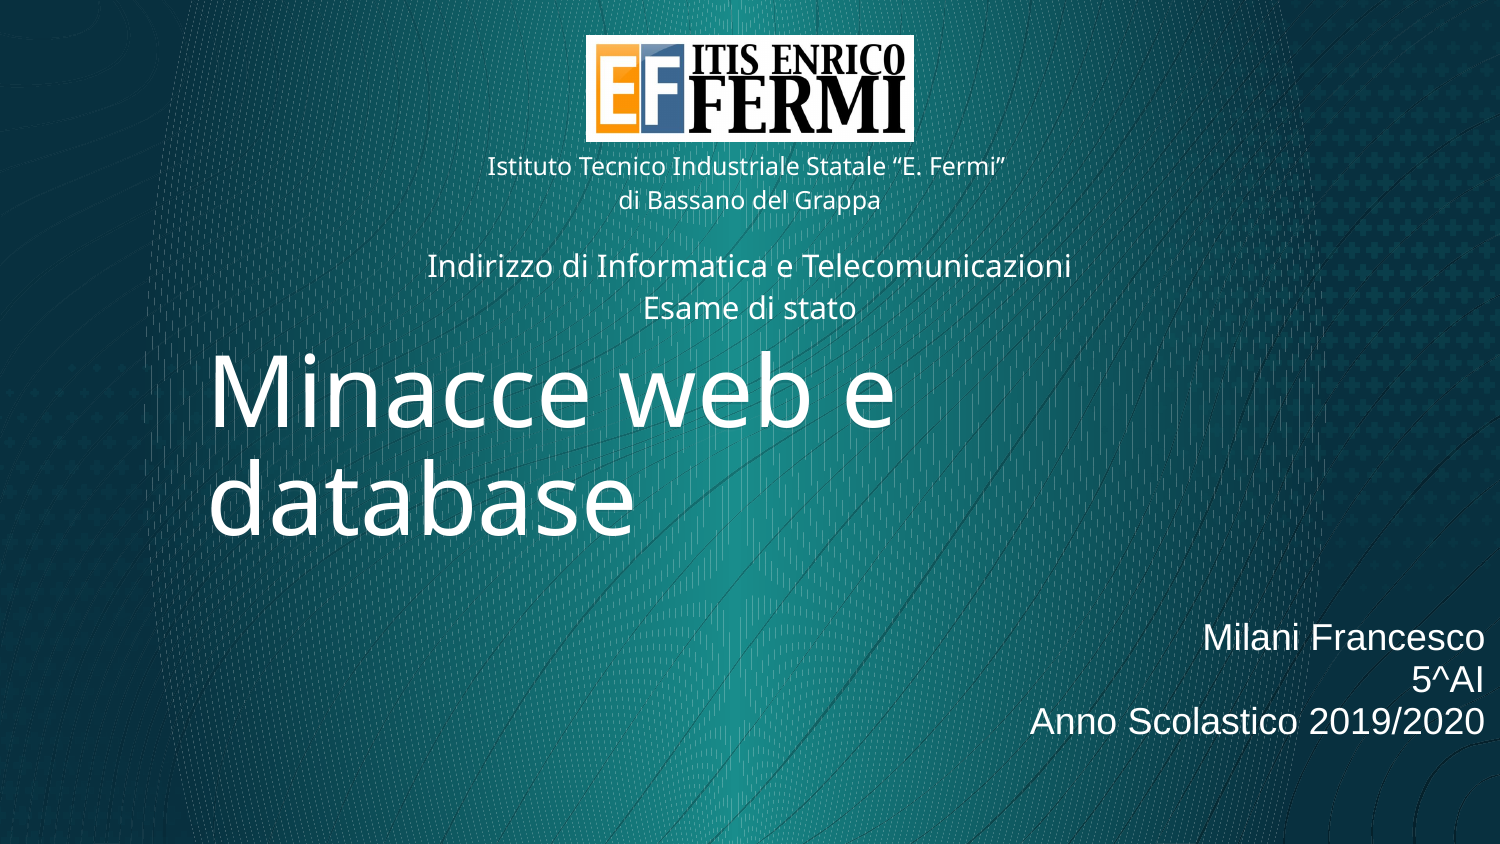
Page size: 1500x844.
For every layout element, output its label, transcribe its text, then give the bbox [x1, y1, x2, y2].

text_box Indirizzo di Informatica e Telecomunicazioni Esame di stato [389, 236, 1111, 335]
text_box Milani Francesco 5^AI Anno Scolastico 2019/2020 [980, 608, 1500, 792]
text_box Istituto Tecnico Industriale Statale “E. Fermi” di Bassano del Grappa [431, 141, 1069, 236]
text_box [472, 507, 1028, 673]
picture [586, 35, 914, 141]
title Minacce web e database [206, 354, 1294, 545]
